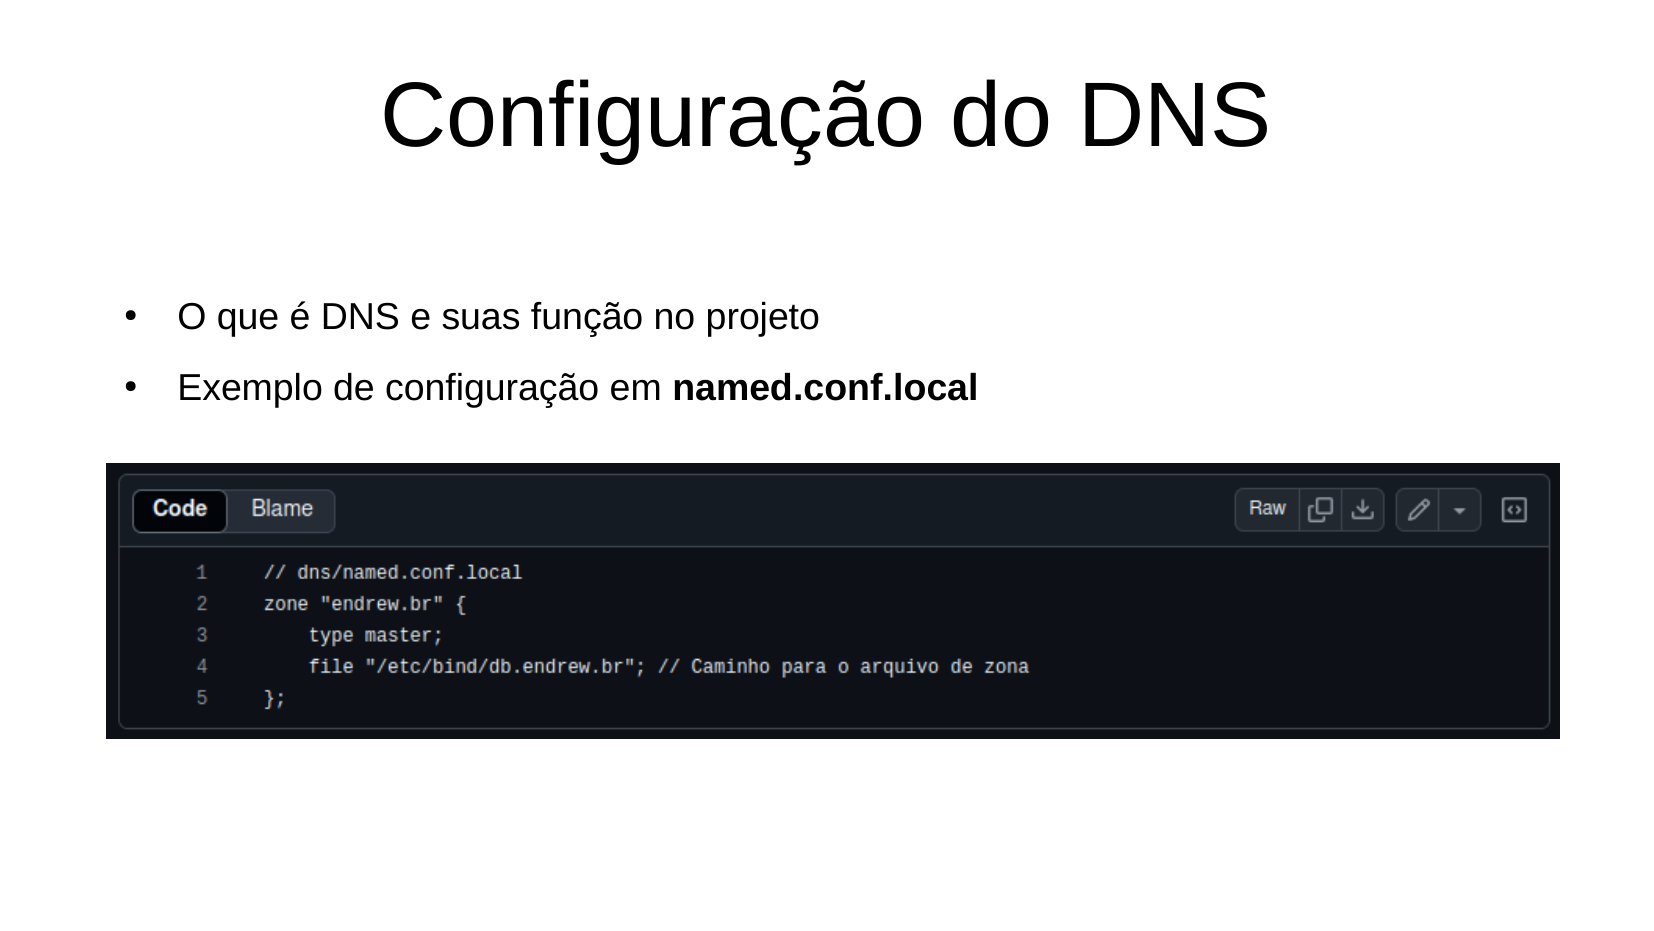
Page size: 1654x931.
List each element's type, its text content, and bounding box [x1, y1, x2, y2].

title Configuração do DNS [82, 37, 1571, 193]
picture [106, 463, 1560, 739]
list O que é DNS e suas função no projeto Exemplo de configuração em named.conf.local [106, 295, 1595, 787]
